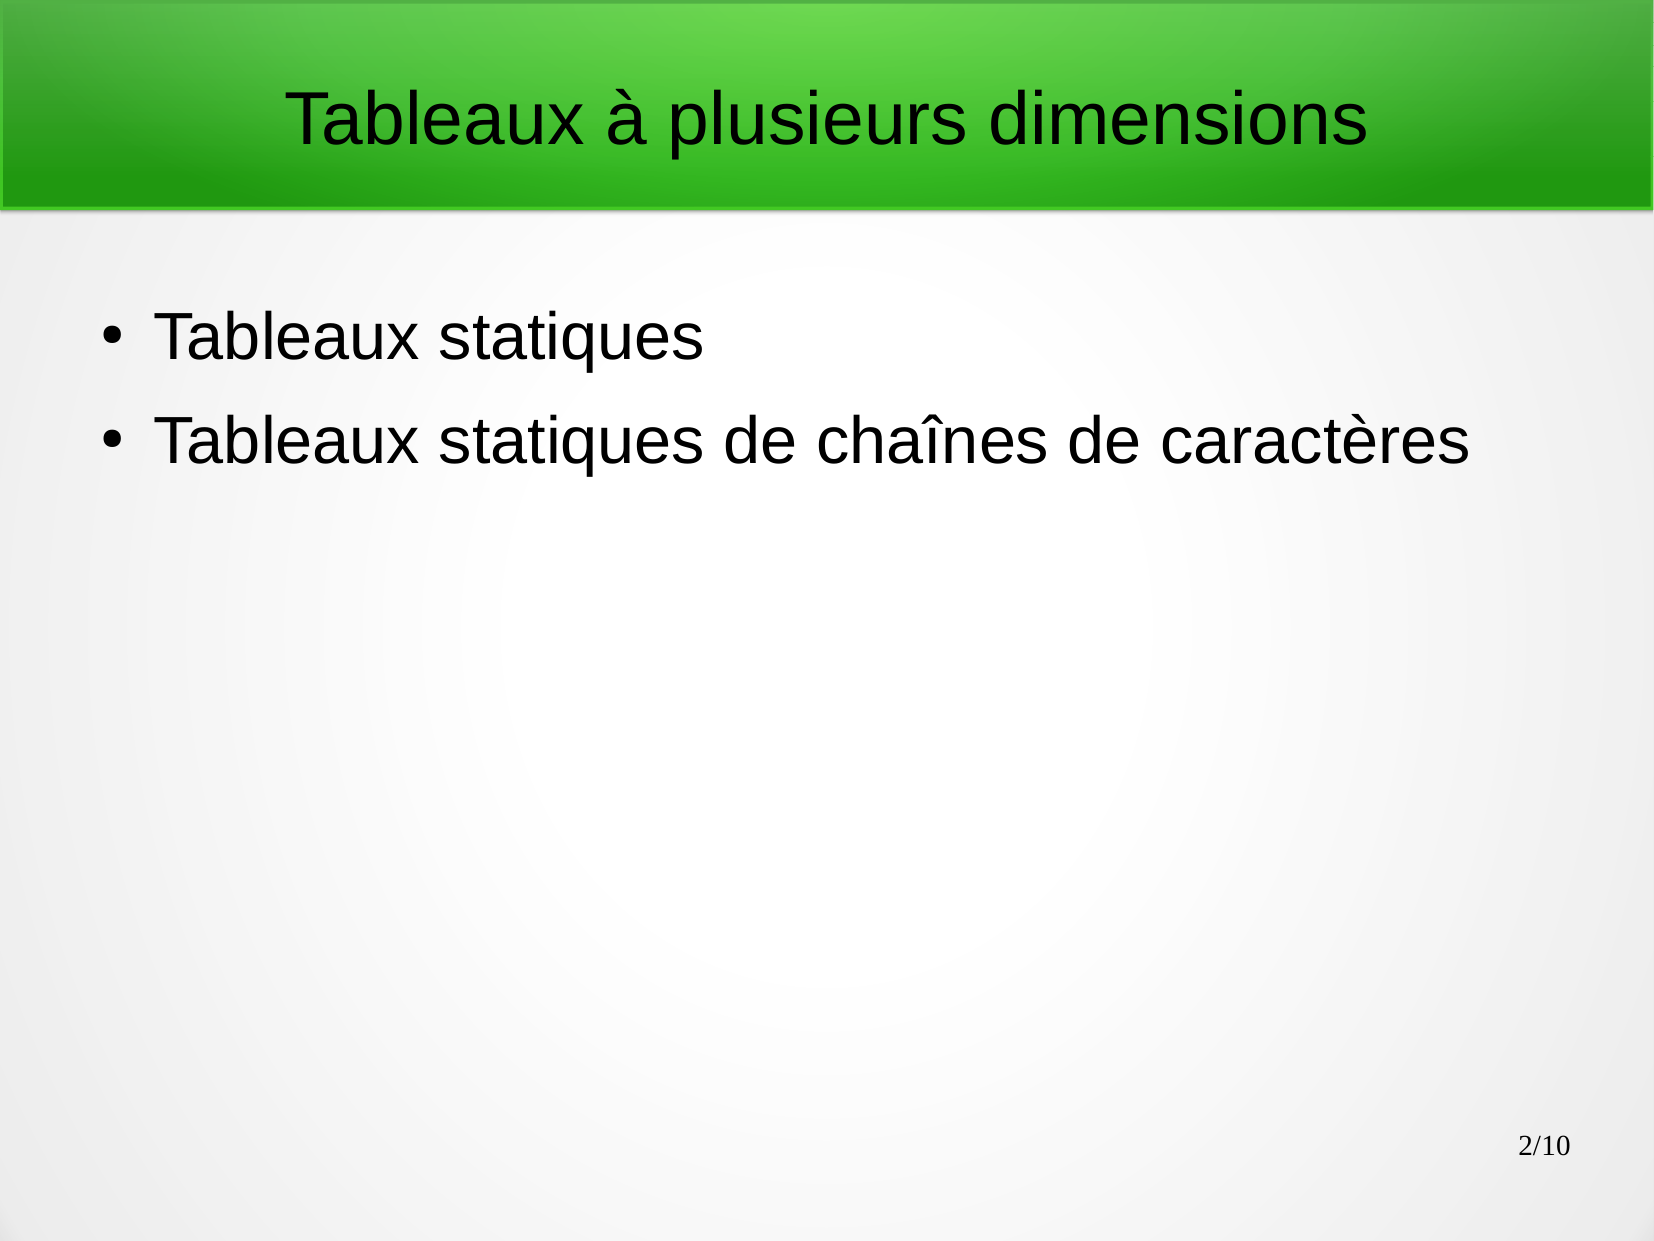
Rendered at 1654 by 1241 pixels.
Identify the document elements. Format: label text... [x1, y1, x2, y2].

list Tableaux statiques Tableaux statiques de chaînes de caractères [82, 299, 1571, 1019]
title Tableaux à plusieurs dimensions [82, 47, 1571, 189]
